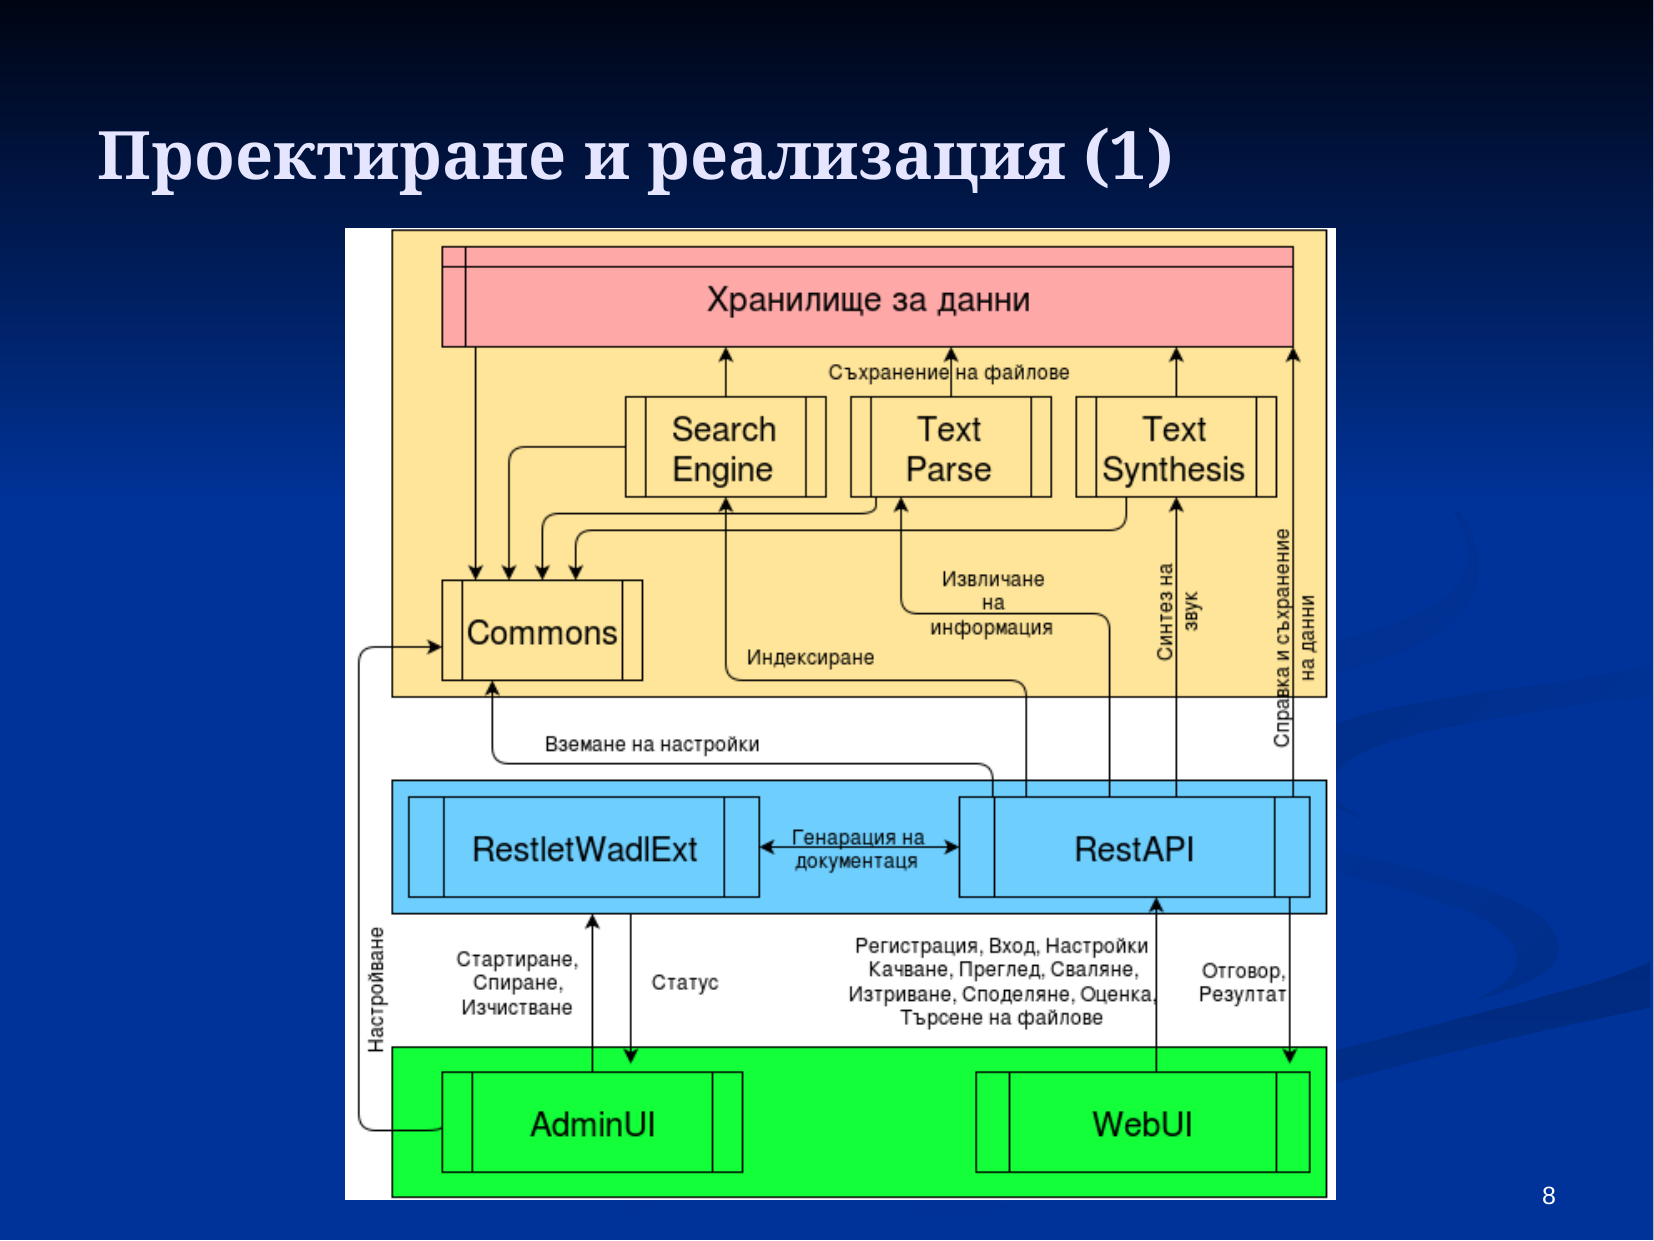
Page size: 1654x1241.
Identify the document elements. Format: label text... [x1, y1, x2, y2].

text_box <number> [1185, 1131, 1571, 1218]
title Проектиране и реализация (1) [82, 49, 1571, 257]
picture [345, 228, 1336, 1201]
